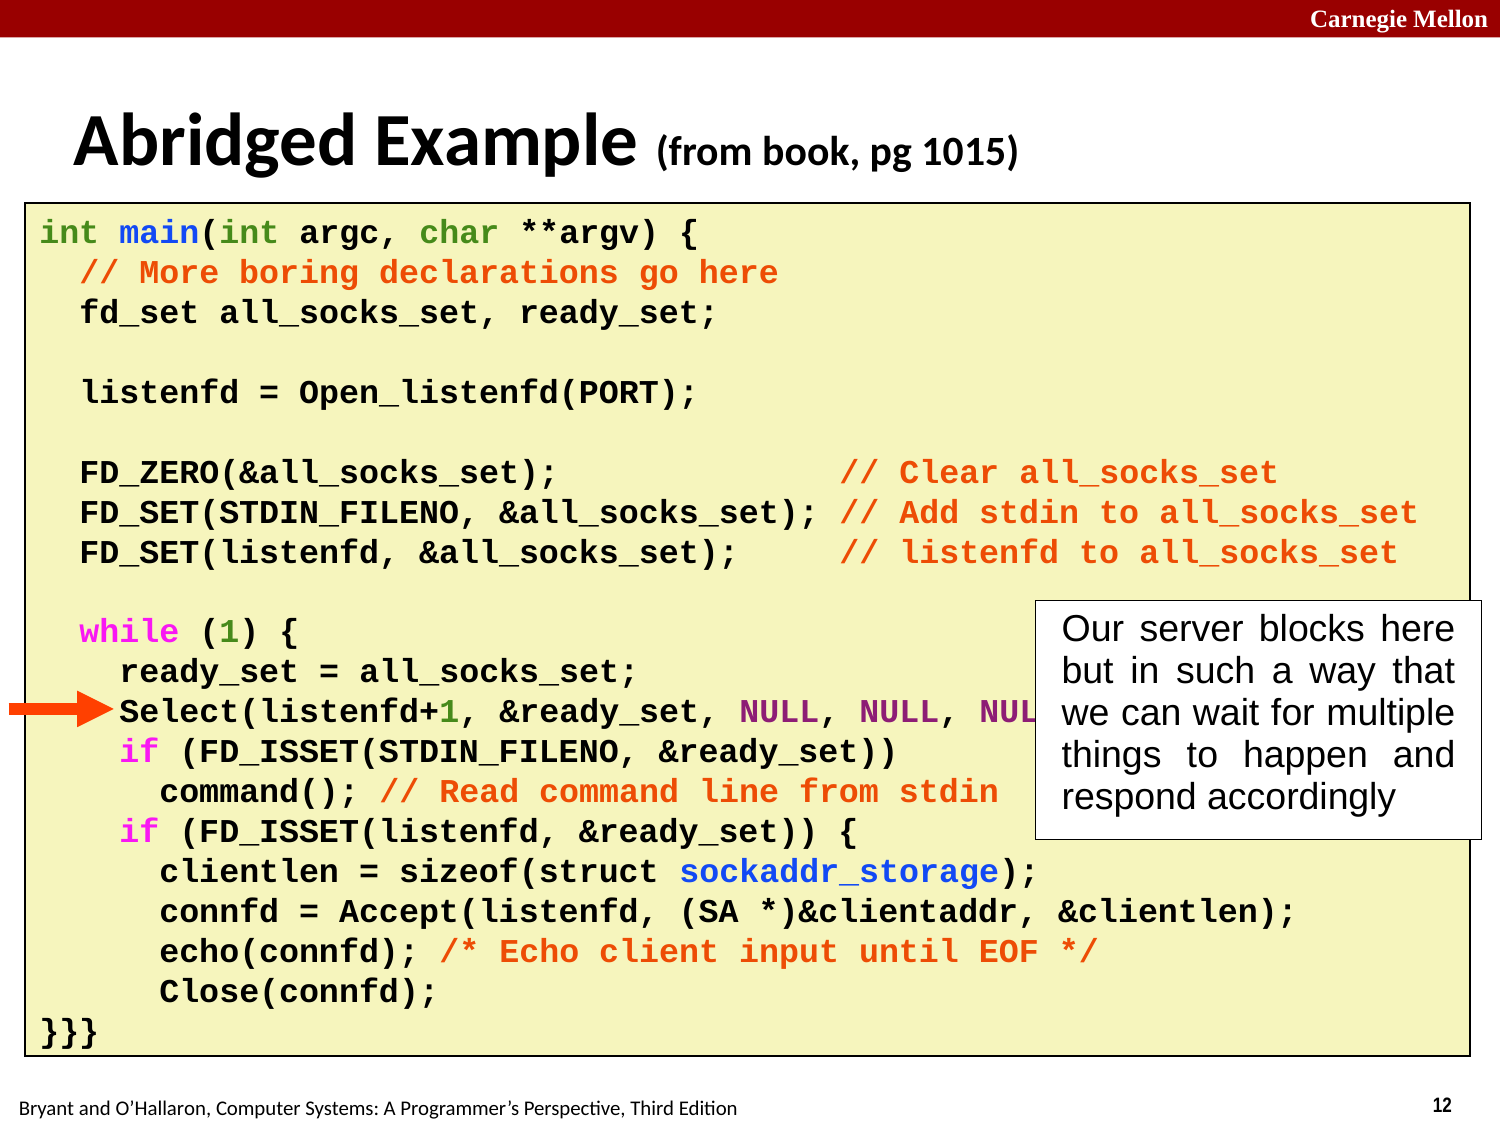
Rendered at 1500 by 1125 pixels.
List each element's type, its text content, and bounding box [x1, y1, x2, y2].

text_box Our server blocks here but in such a way that we can wait for multiple things to happen and respond accordingly [1035, 600, 1482, 840]
text_box int main(int argc, char **argv) { // More boring declarations go here fd_set all_socks_set, ready_set; listenfd = Open_listenfd(PORT); FD_ZERO(&all_socks_set); // Clear all_socks_set FD_SET(STDIN_FILENO, &all_socks_set); // Add stdin to all_socks_set FD_SET(listenfd, &all_socks_set); // listenfd to all_socks_set while (1) { ready_set = all_socks_set; Select(listenfd+1, &ready_set, NULL, NULL, NULL); if (FD_ISSET(STDIN_FILENO, &ready_set)) command(); // Read command line from stdin if (FD_ISSET(listenfd, &ready_set)) { clientlen = sizeof(struct sockaddr_storage); connfd = Accept(listenfd, (SA *)&clientaddr, &clientlen); echo(connfd); /* Echo client input until EOF */ Close(connfd); }}} [24, 203, 1471, 1057]
title Abridged Example (from book, pg 1015) [58, 72, 1304, 198]
